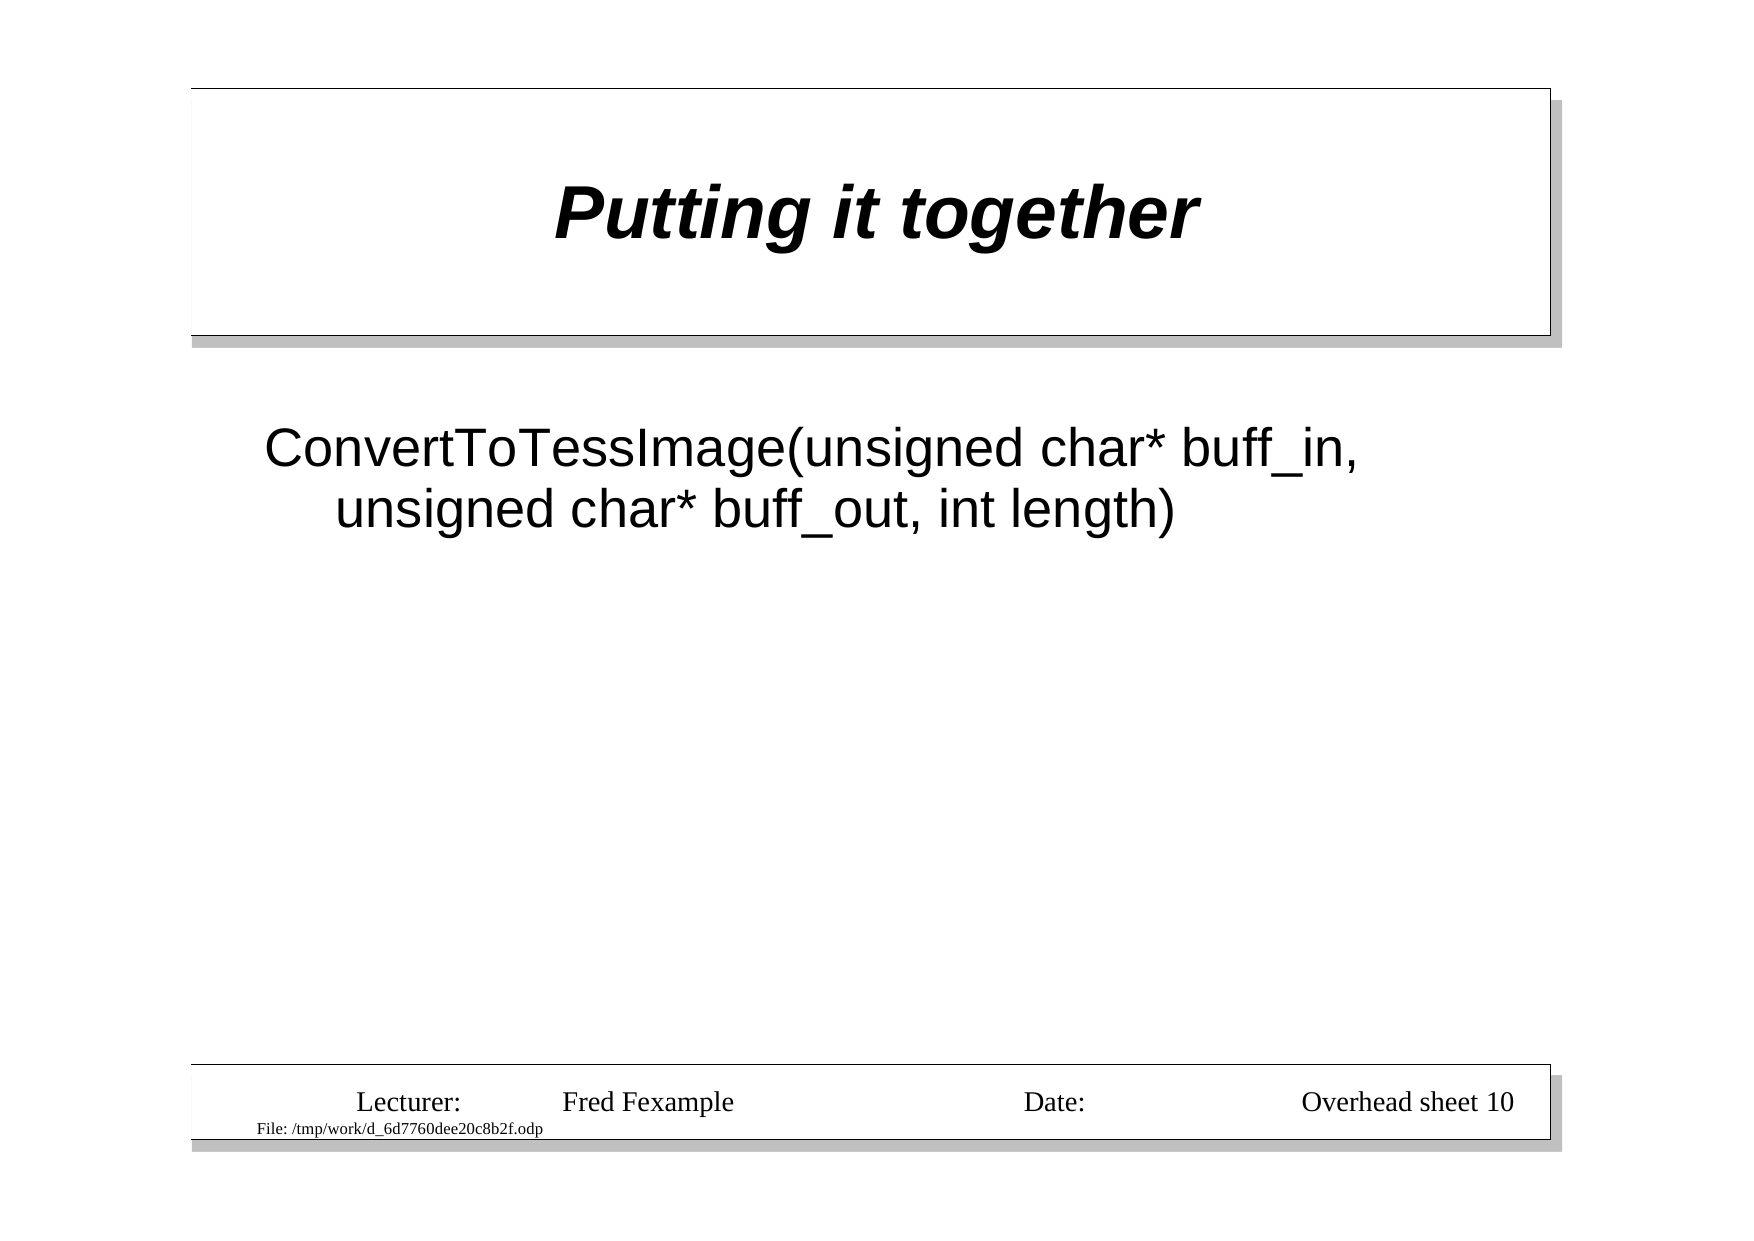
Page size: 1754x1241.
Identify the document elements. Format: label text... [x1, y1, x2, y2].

list ConvertToTessImage(unsigned char* buff_in, unsigned char* buff_out, int length) [252, 417, 1562, 1006]
title Putting it together [191, 88, 1562, 337]
